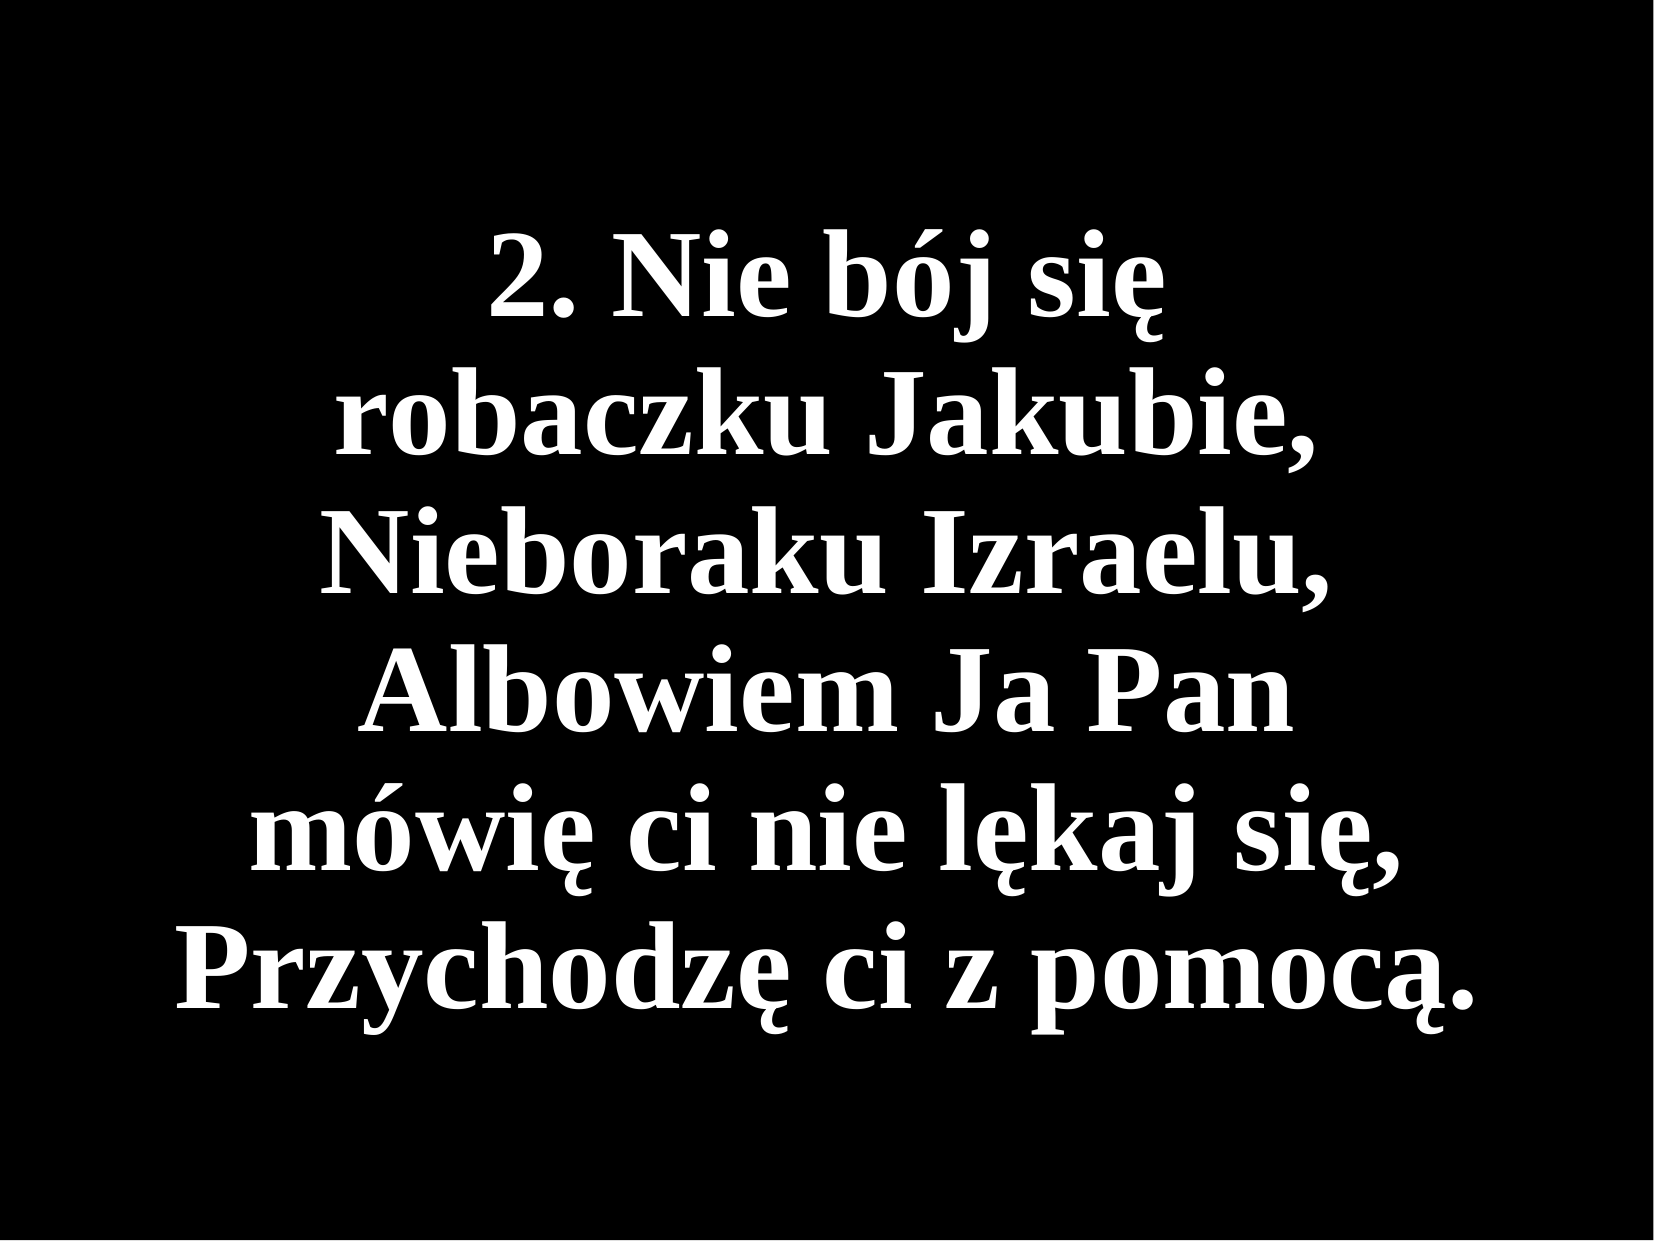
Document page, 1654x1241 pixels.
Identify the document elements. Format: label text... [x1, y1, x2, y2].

title 2. Nie bój się robaczku Jakubie, Nieboraku Izraelu, Albowiem Ja Pan mówię ci nie lękaj się, Przychodzę ci z pomocą. [0, 0, 1654, 1241]
